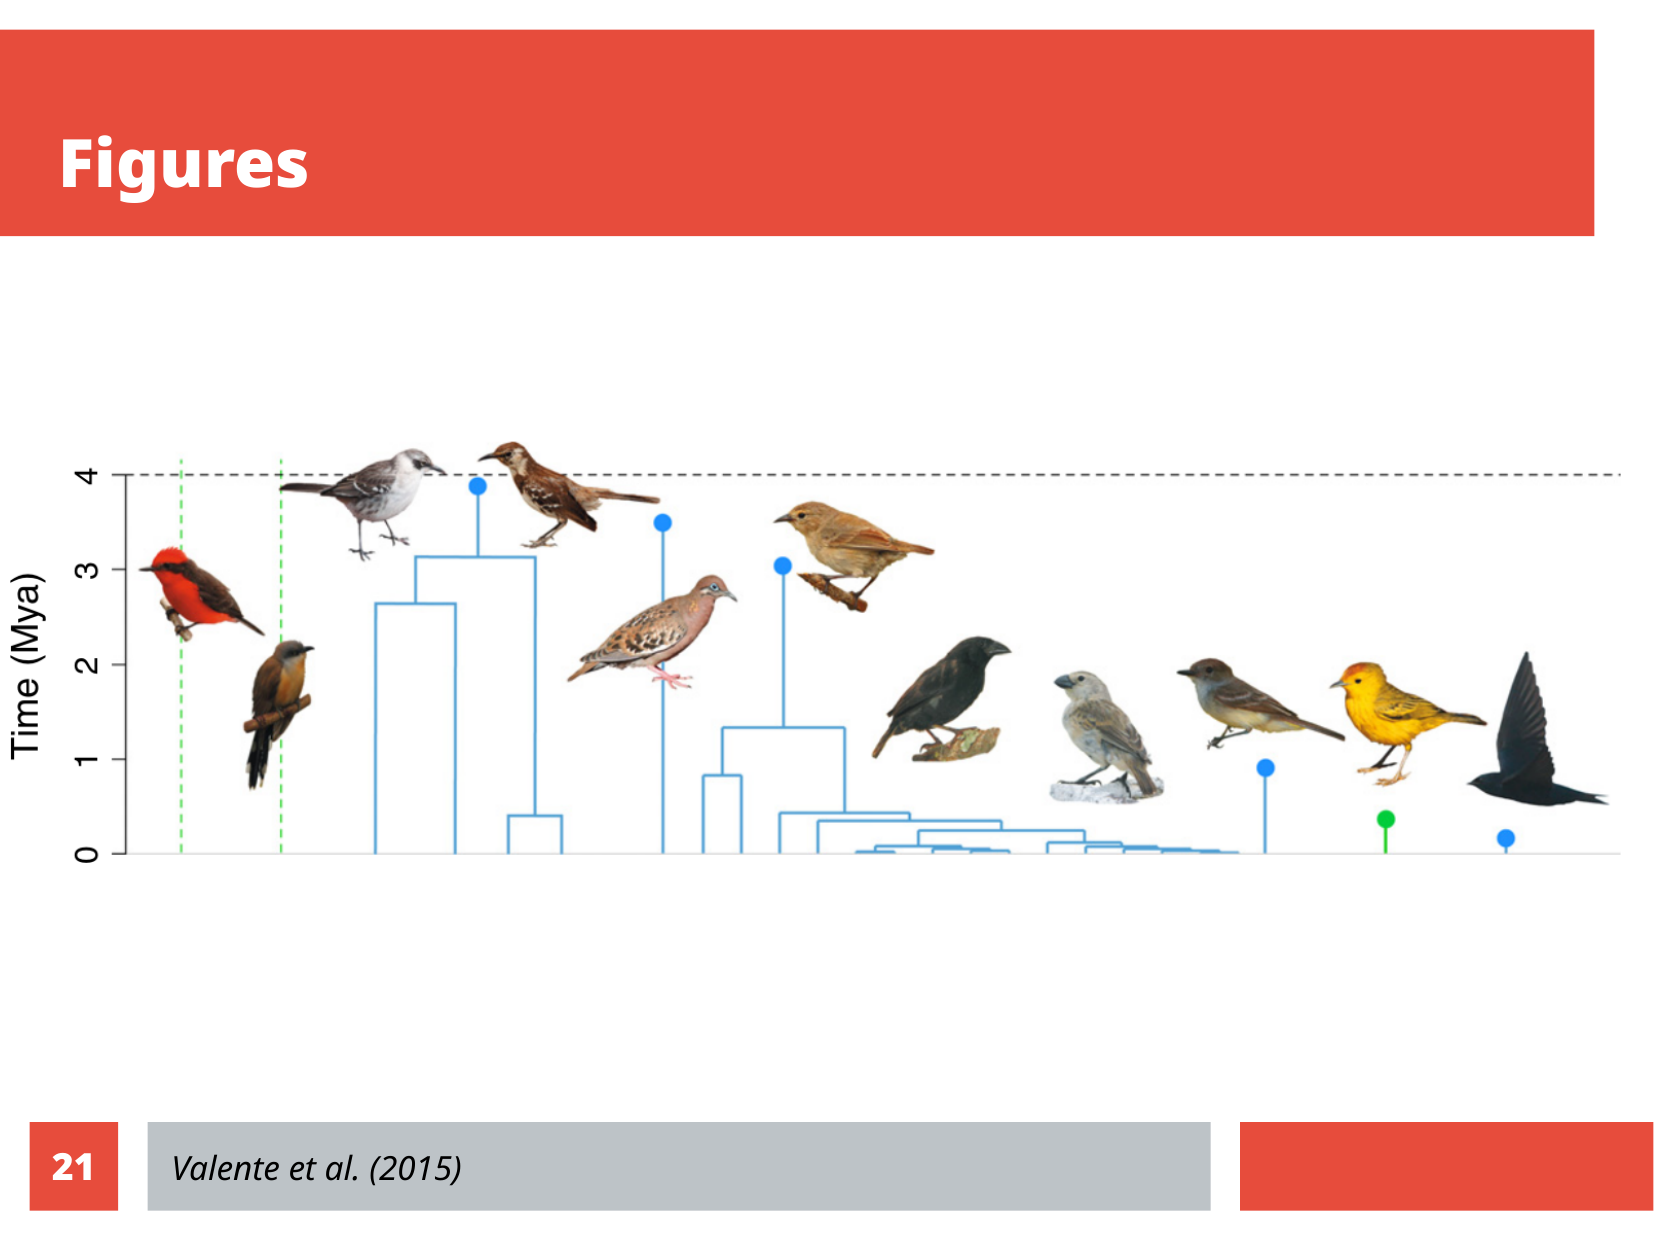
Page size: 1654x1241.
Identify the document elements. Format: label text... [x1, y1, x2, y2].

text_box Valente et al. (2015) [156, 1137, 528, 1192]
picture [10, 441, 1621, 863]
title Figures [59, 59, 1595, 207]
